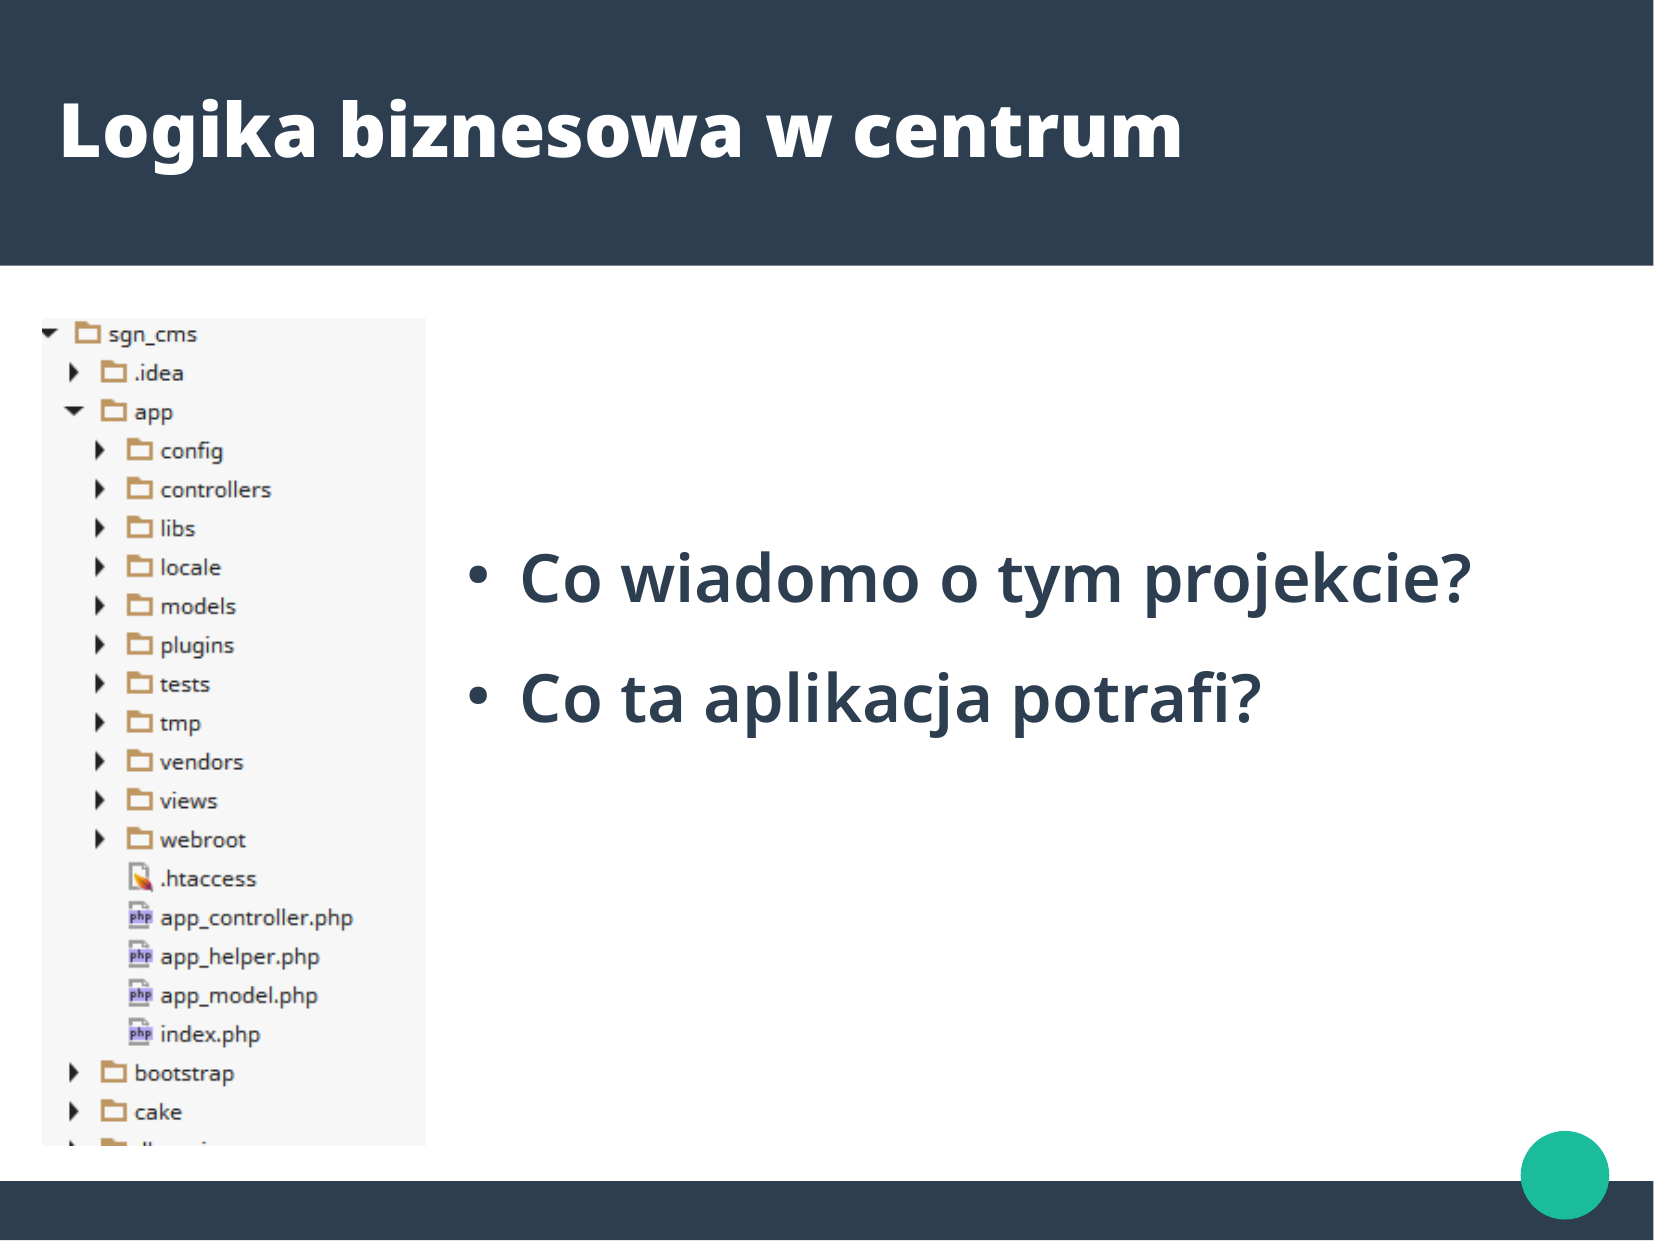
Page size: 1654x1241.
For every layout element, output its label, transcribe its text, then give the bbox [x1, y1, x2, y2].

list Co wiadomo o tym projekcie? Co ta aplikacja potrafi? [448, 531, 1596, 1152]
title Logika biznesowa w centrum [59, 49, 1595, 207]
picture [42, 318, 426, 1146]
